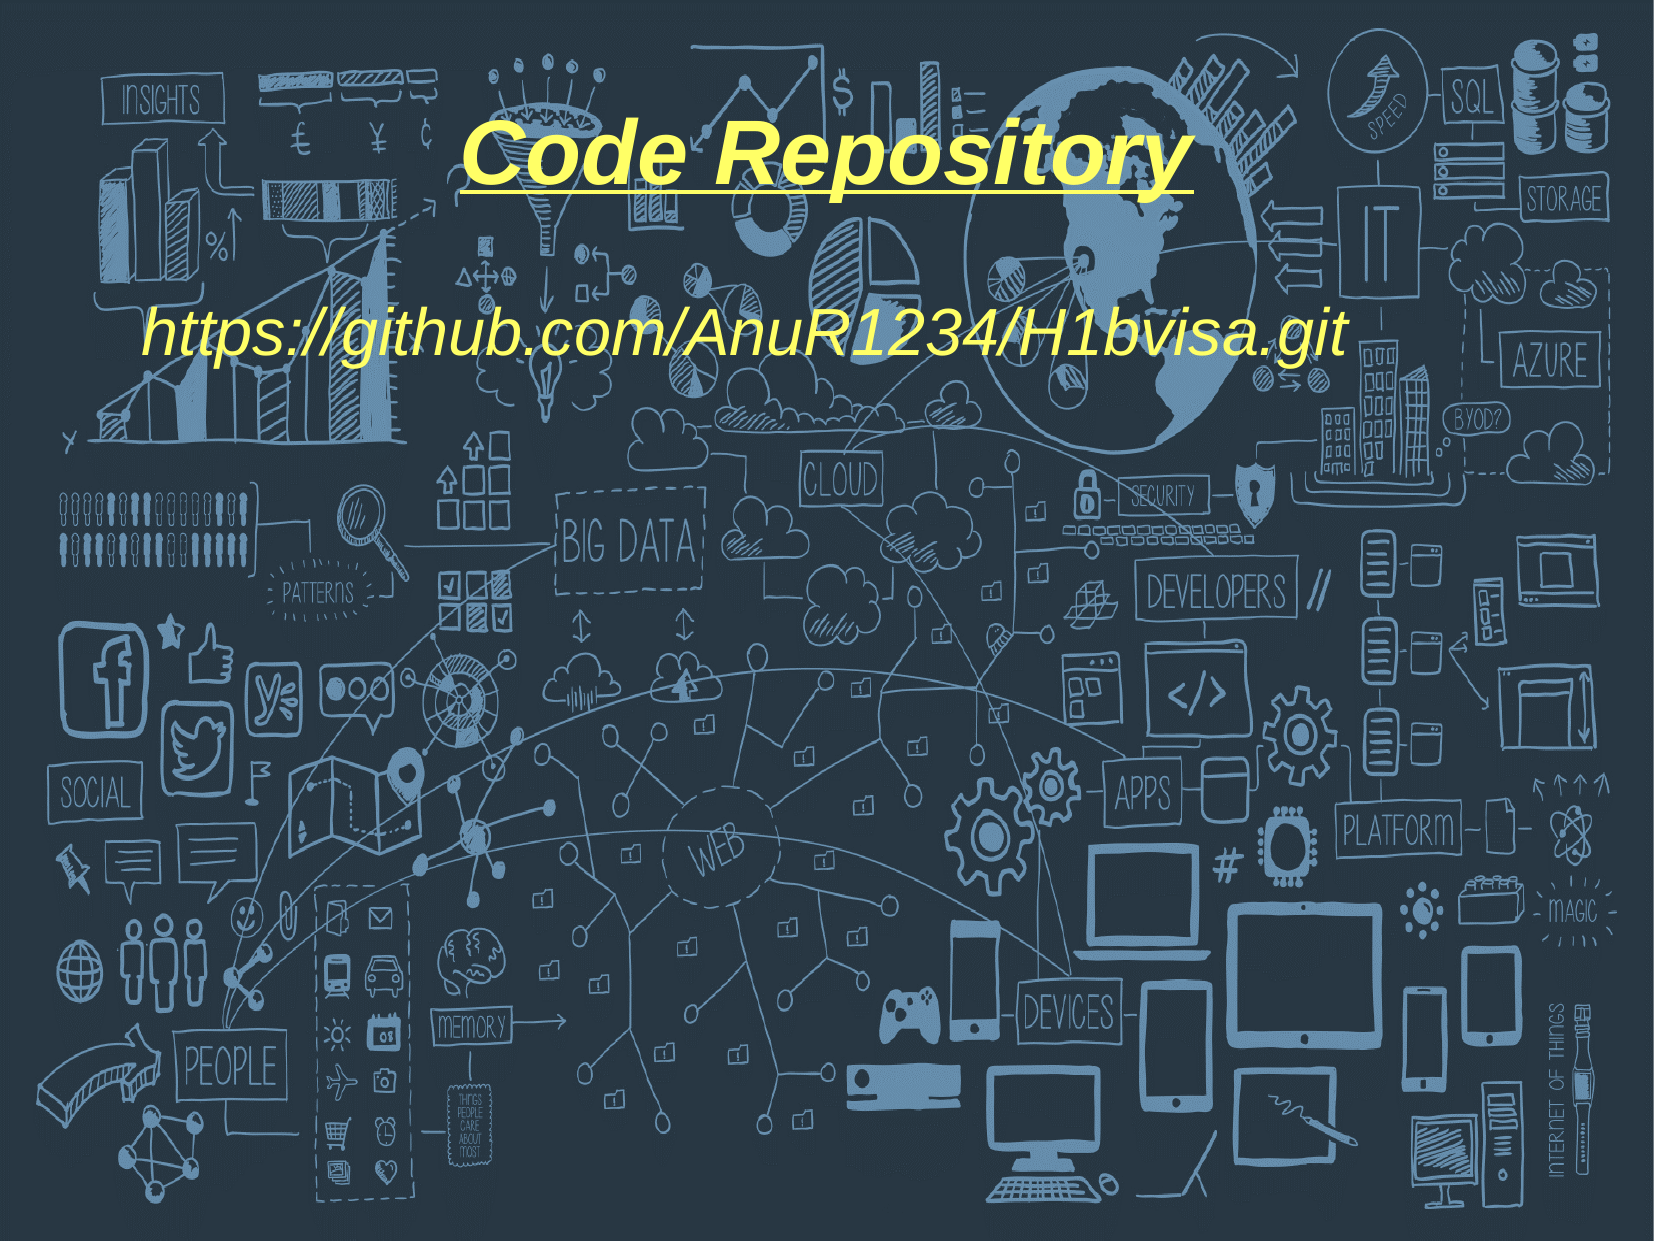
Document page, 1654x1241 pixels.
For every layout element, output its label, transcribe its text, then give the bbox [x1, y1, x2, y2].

list https://github.com/AnuR1234/H1bvisa.git [70, 295, 1559, 1015]
picture [0, 0, 1654, 1241]
title Code Repository [82, 49, 1571, 257]
